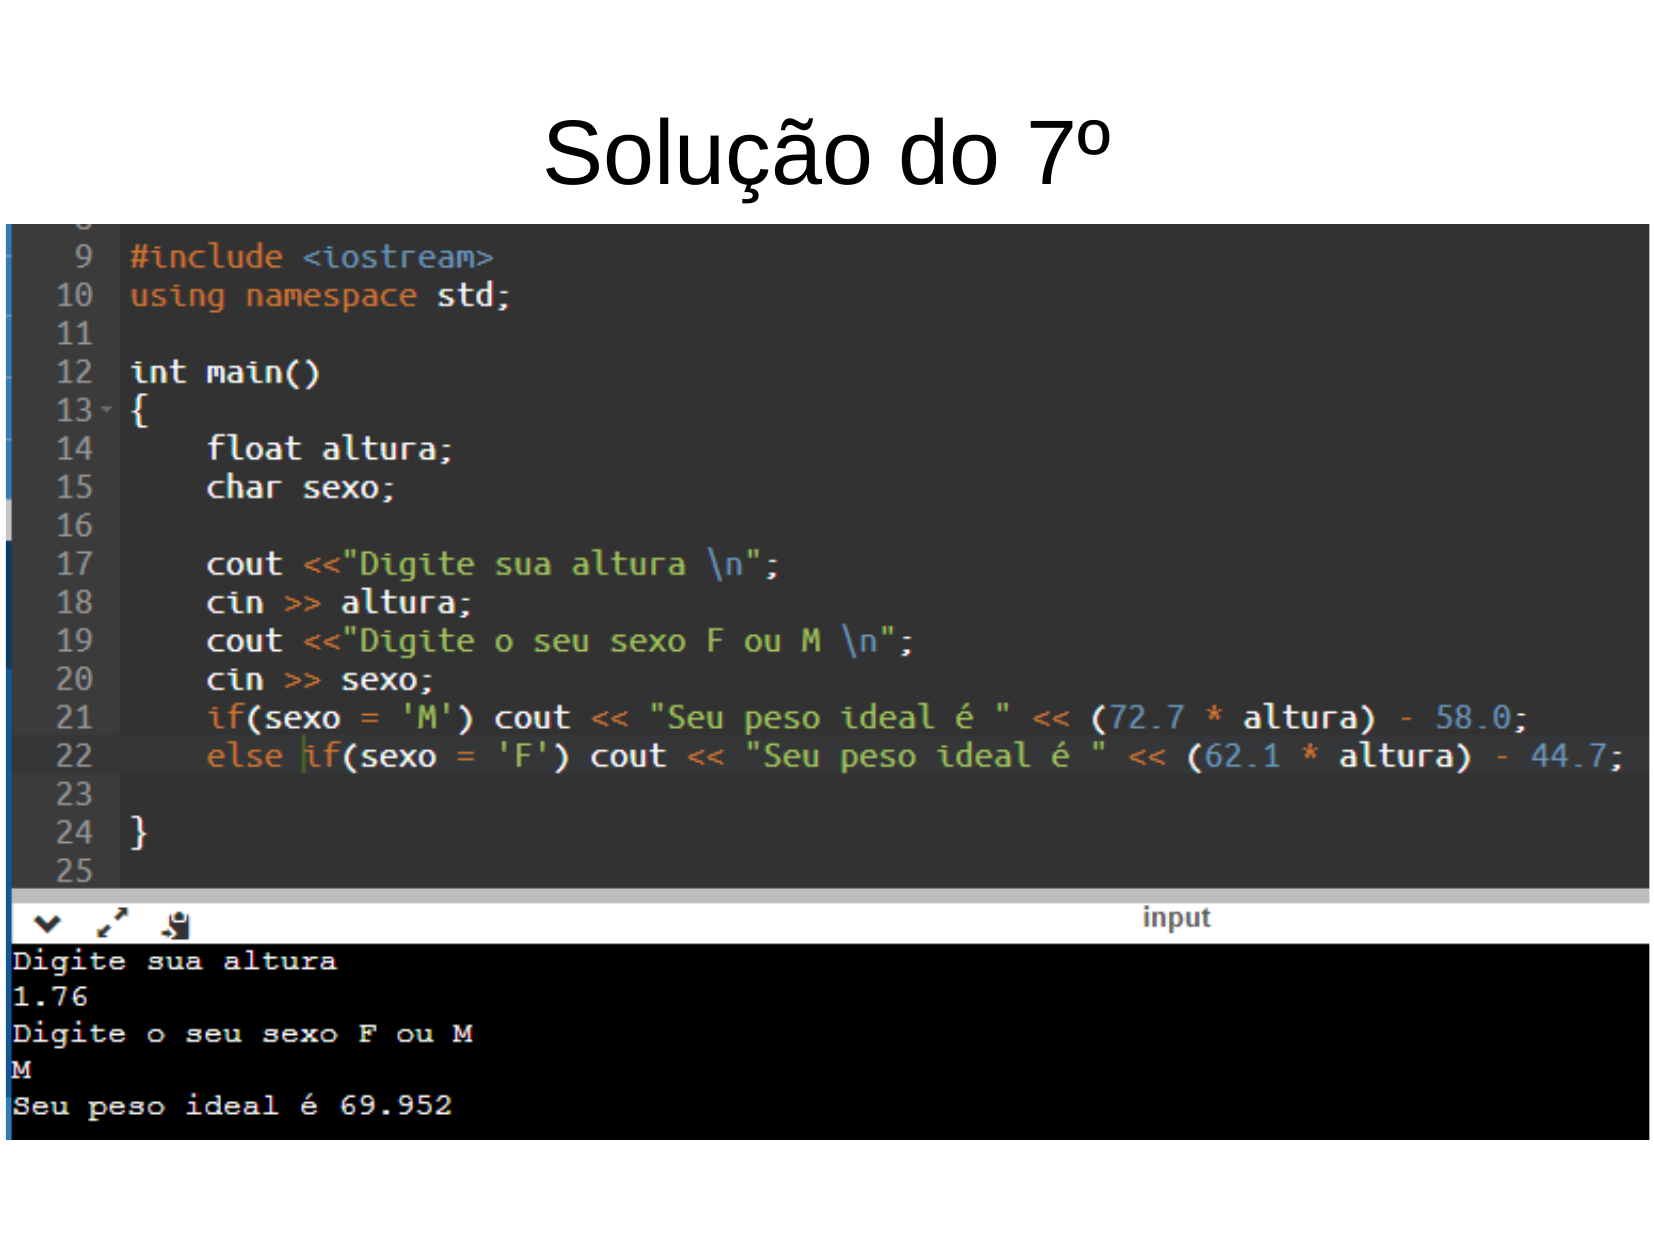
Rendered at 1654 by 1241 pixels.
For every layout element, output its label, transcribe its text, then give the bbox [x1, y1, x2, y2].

title Solução do 7º [82, 49, 1571, 224]
picture [5, 224, 1650, 1140]
